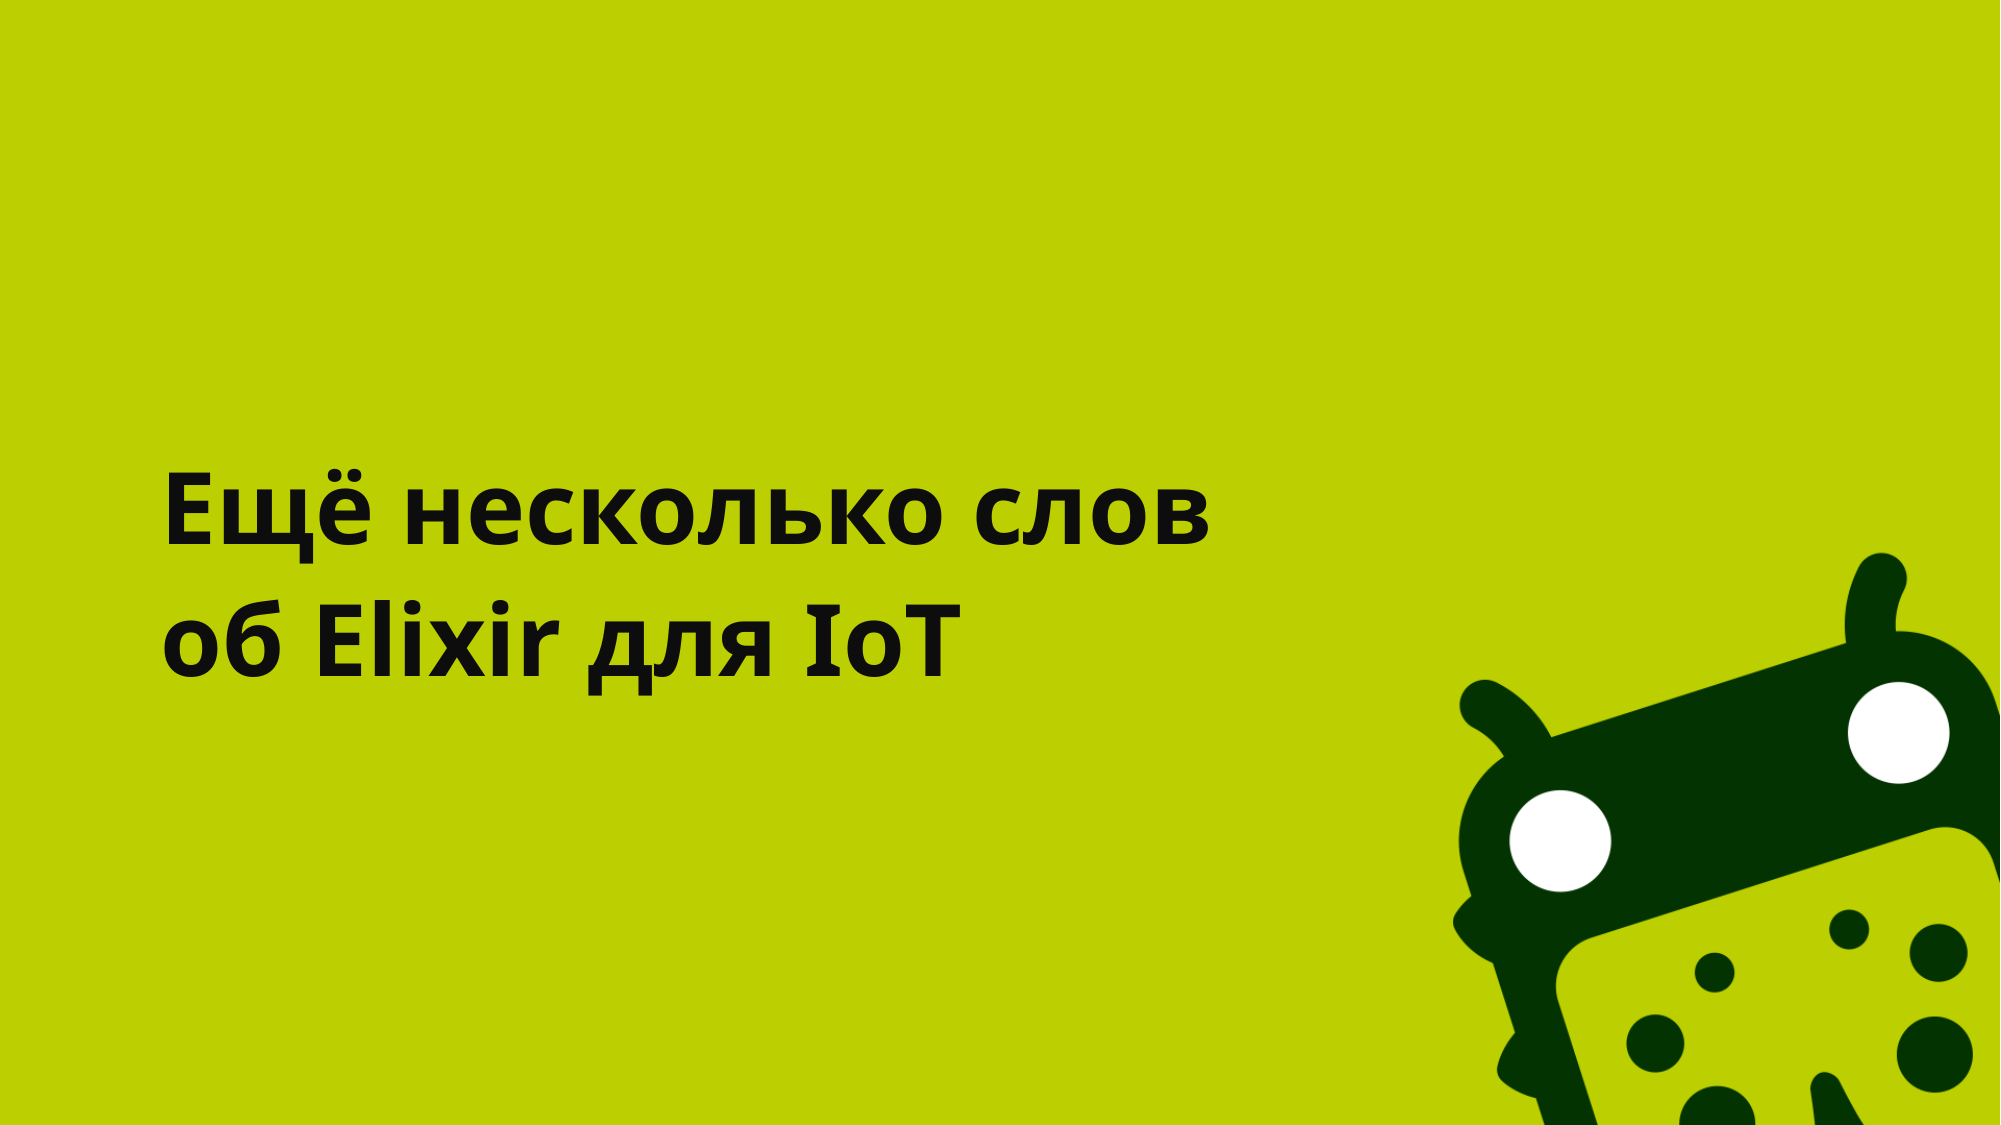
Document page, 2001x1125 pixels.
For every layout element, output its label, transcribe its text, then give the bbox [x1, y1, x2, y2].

text_box Ещё несколько слов об Elixir для IoT [146, 425, 1397, 704]
picture [0, 0, 2000, 1125]
